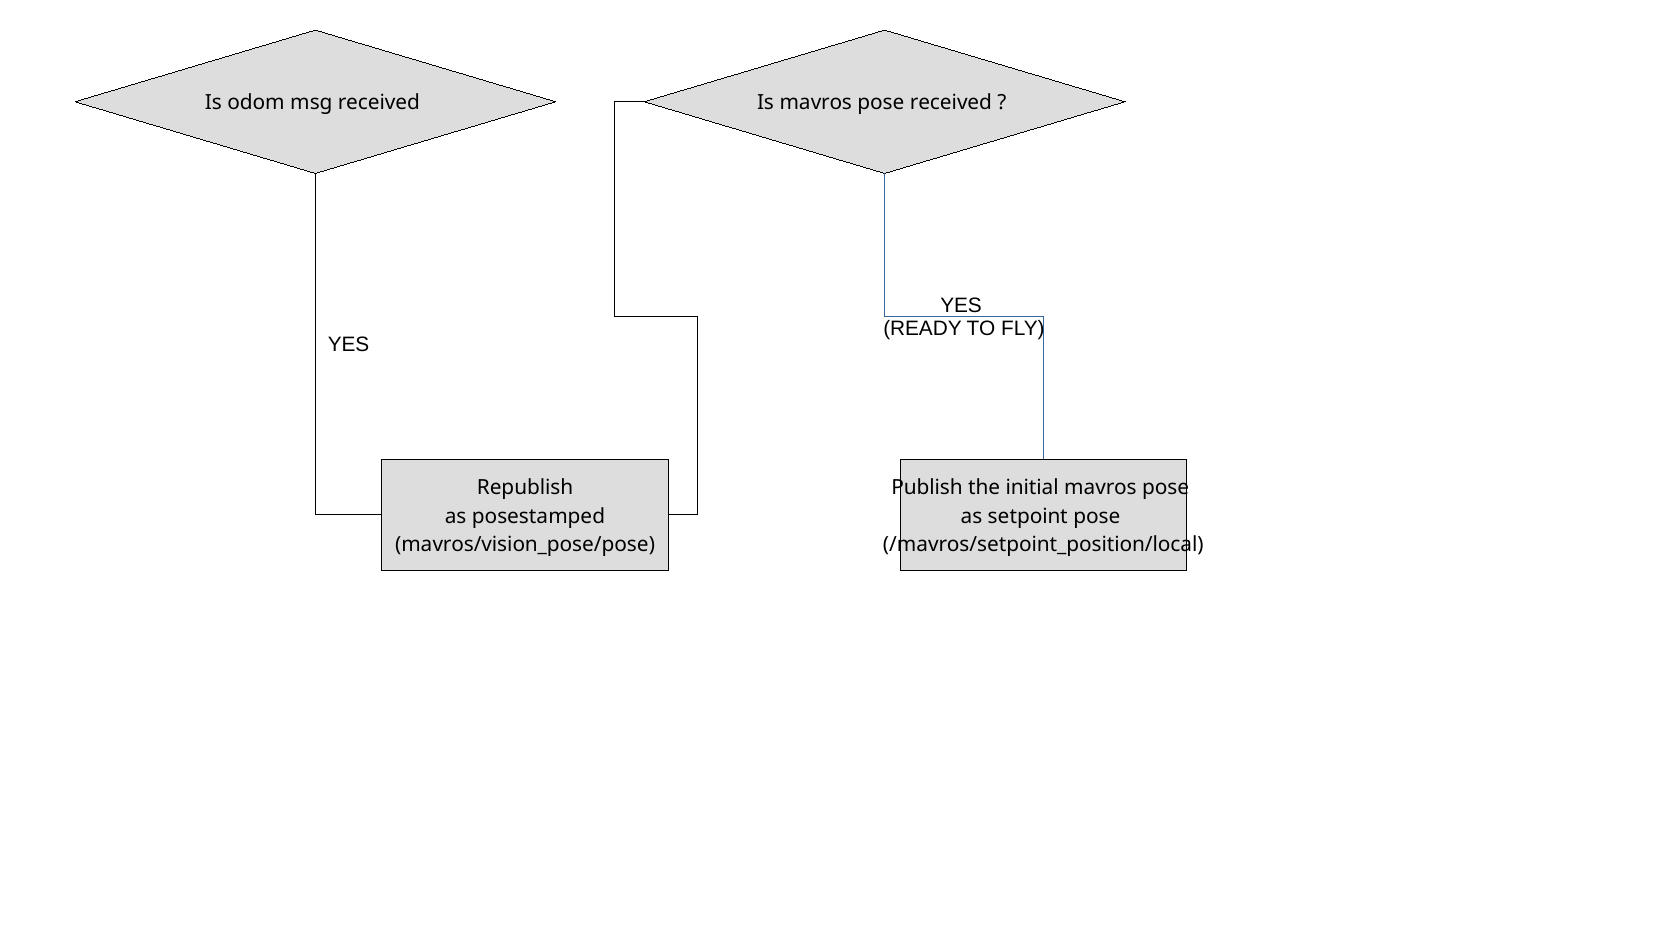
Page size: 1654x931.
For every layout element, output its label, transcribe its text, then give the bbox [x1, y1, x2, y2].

text_box Is mavros pose received ? [645, 30, 1126, 174]
text_box Publish the initial mavros pose as setpoint pose (/mavros/setpoint_position/local) [900, 459, 1187, 571]
text_box Is odom msg received [75, 30, 556, 174]
text_box Republish as posestamped (mavros/vision_pose/pose) [381, 459, 669, 571]
